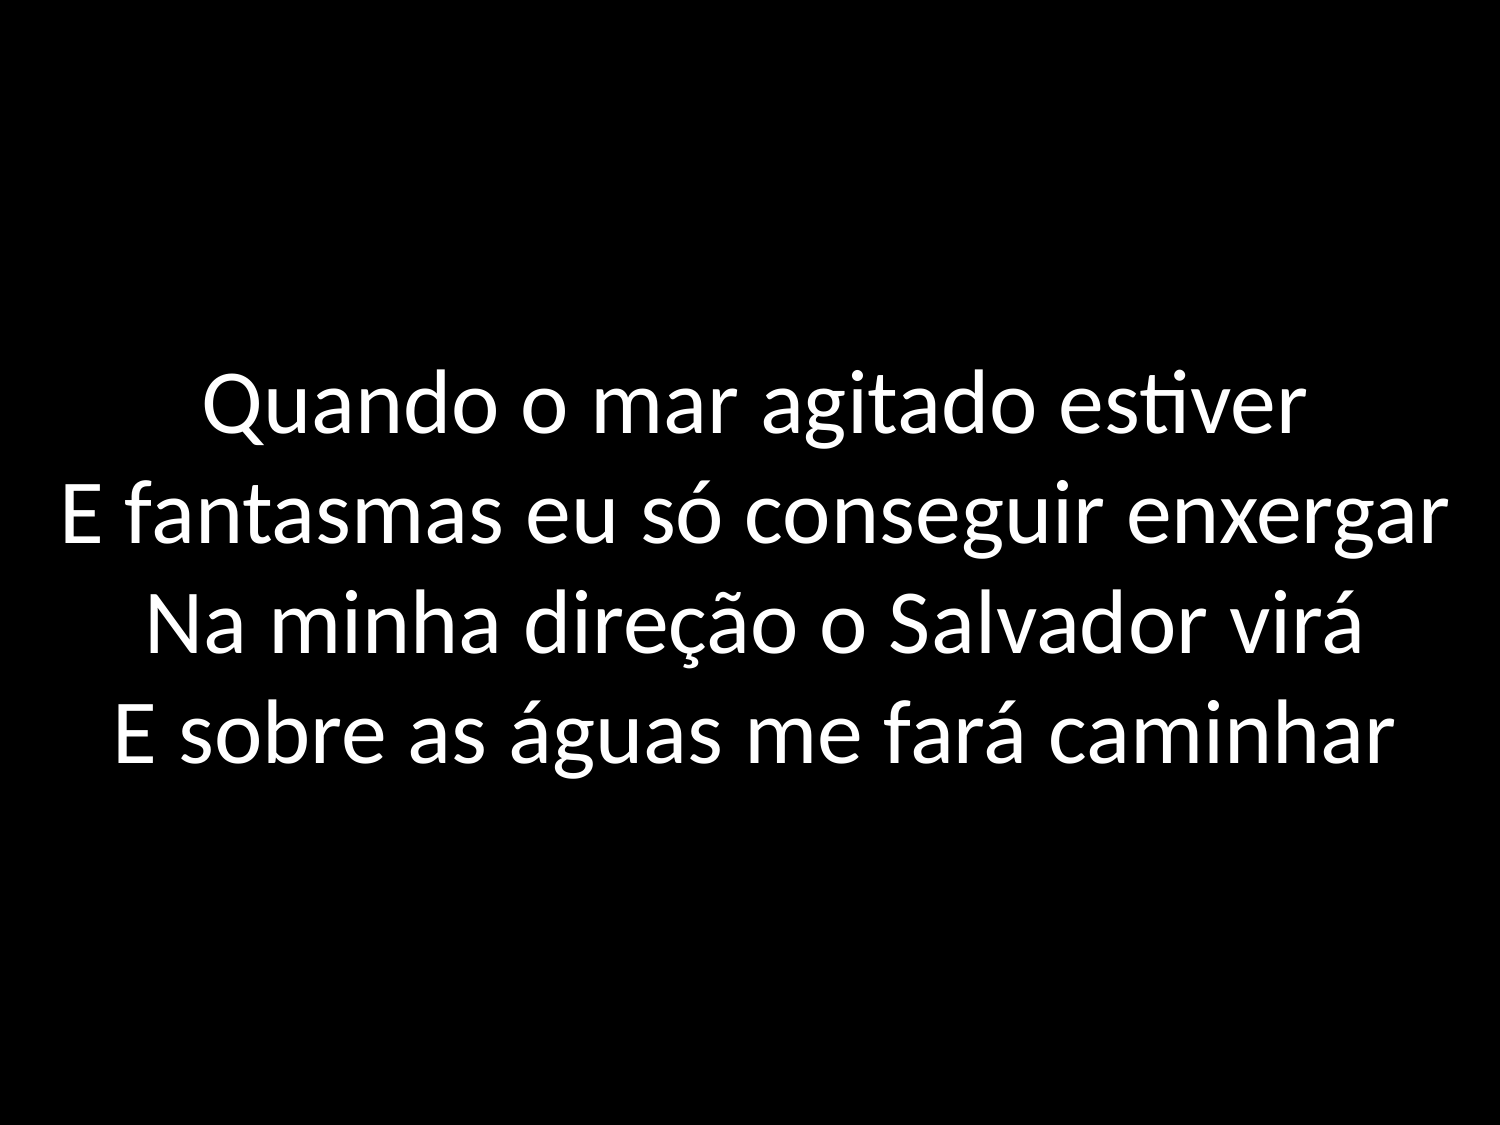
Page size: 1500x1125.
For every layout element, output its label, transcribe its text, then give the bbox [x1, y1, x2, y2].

title Quando o mar agitado estiver E fantasmas eu só conseguir enxergar Na minha direção o Salvador virá E sobre as águas me fará caminhar [35, 45, 1477, 1079]
